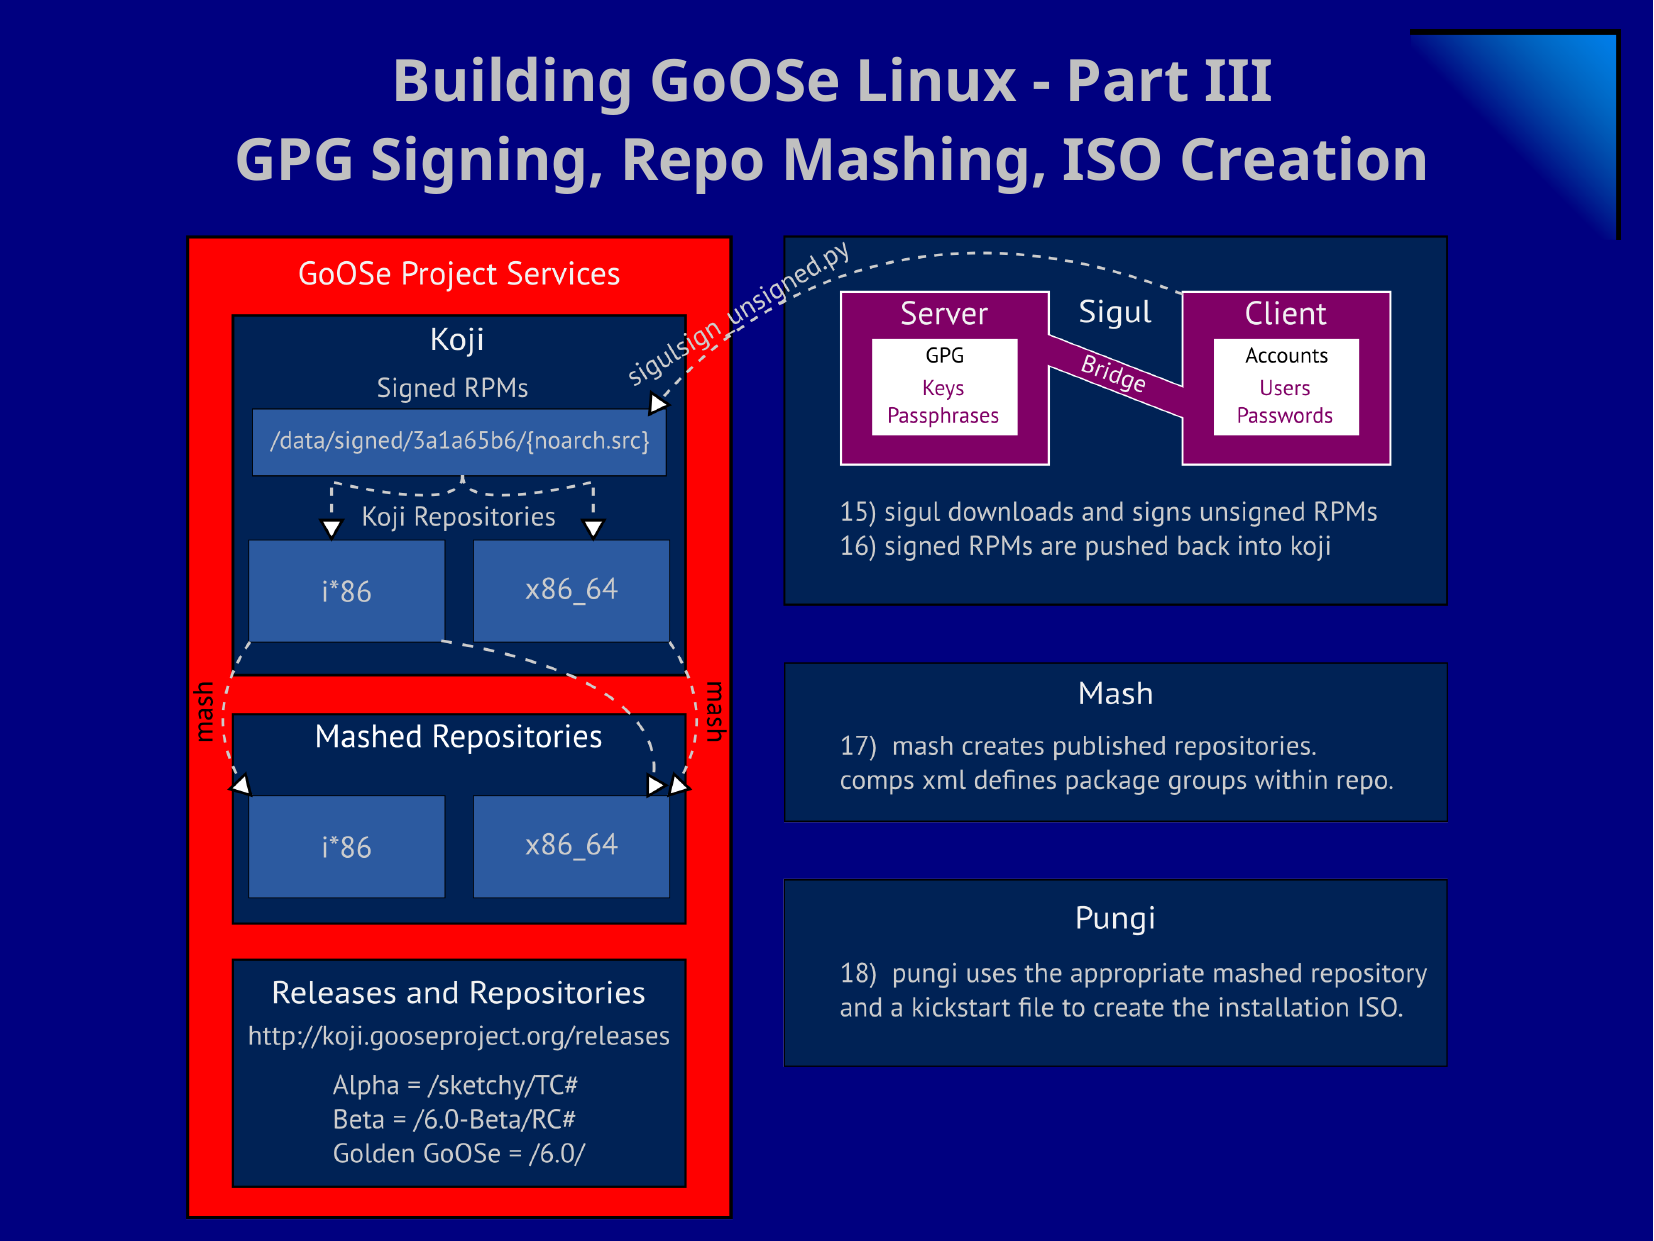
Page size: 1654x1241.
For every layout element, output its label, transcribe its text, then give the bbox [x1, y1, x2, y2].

text_box Building GoOSe Linux - Part III GPG Signing, Repo Mashing, ISO Creation [105, 42, 1410, 194]
picture [137, 29, 1621, 1240]
